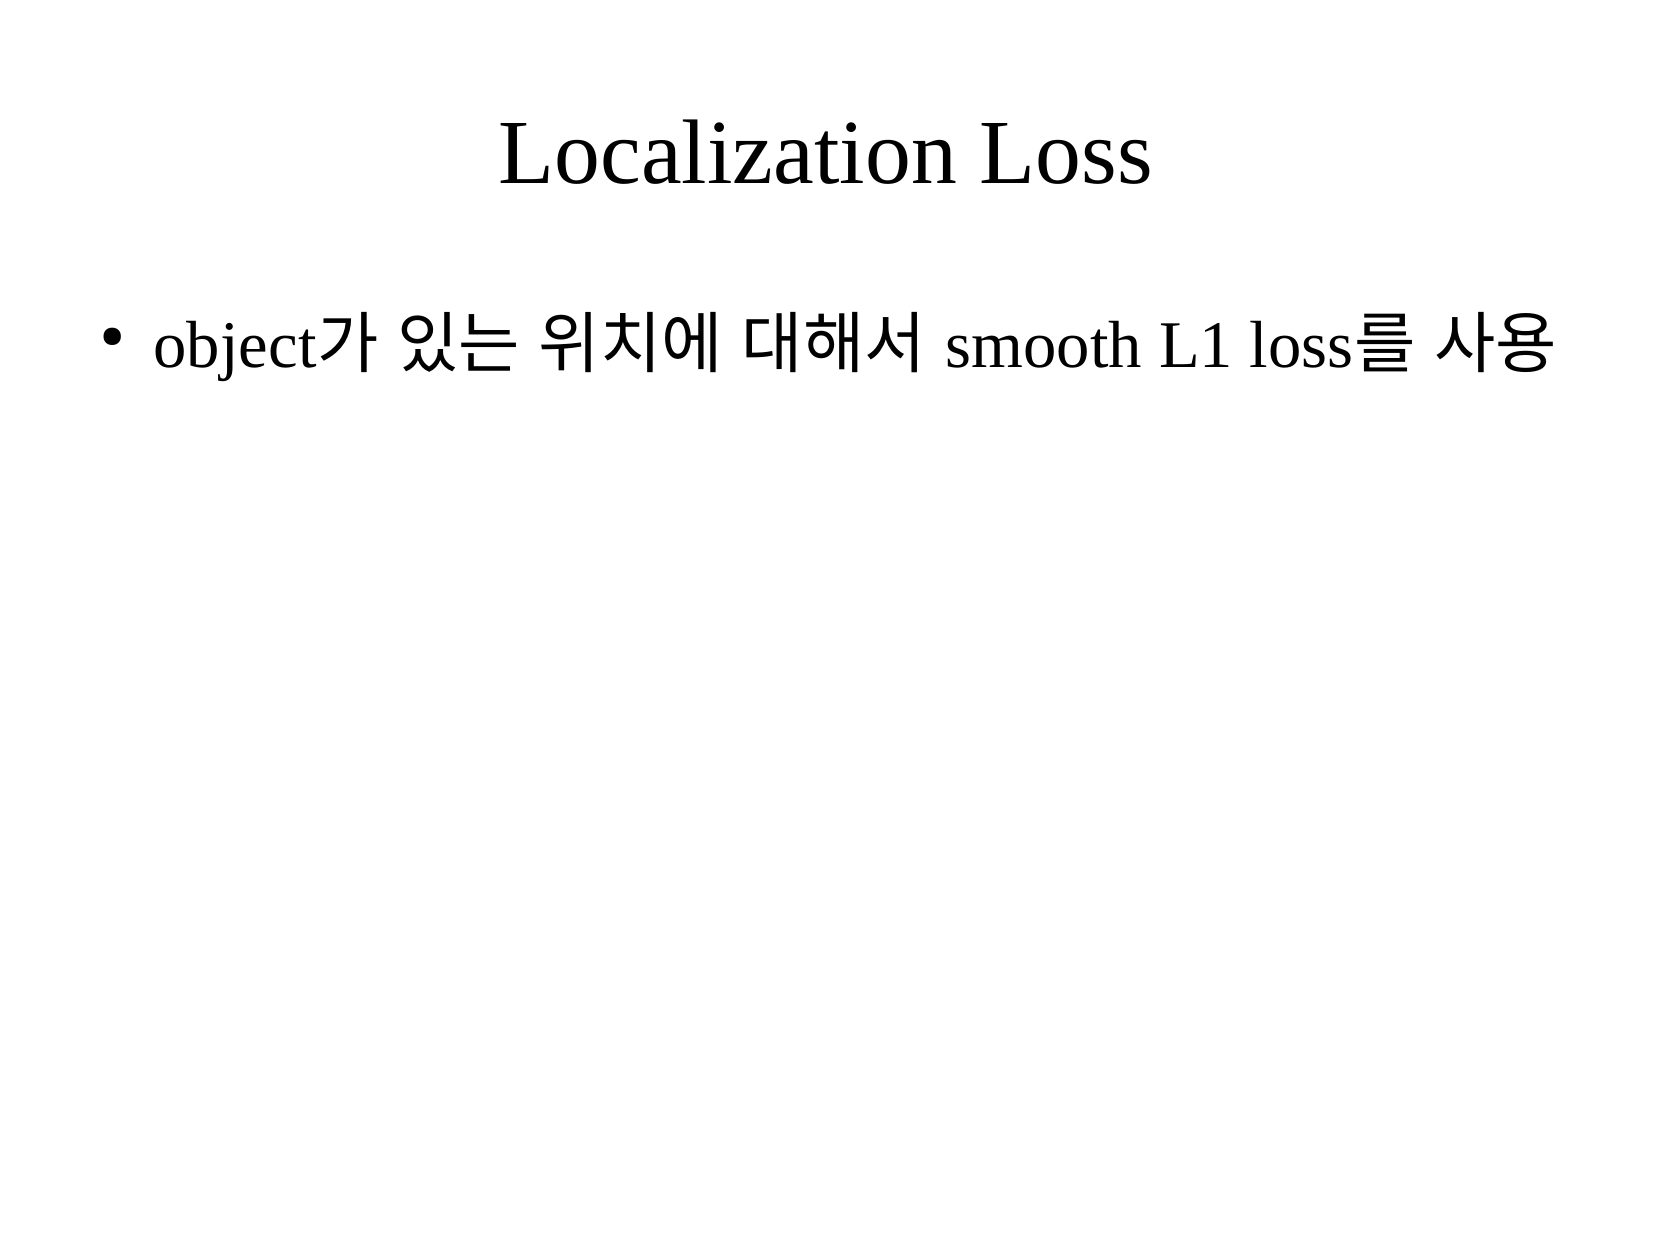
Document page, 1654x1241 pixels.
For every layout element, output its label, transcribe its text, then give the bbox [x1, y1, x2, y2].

title Localization Loss [82, 49, 1571, 257]
list object가 있는 위치에 대해서 smooth L1 loss를 사용 [82, 290, 1571, 1010]
